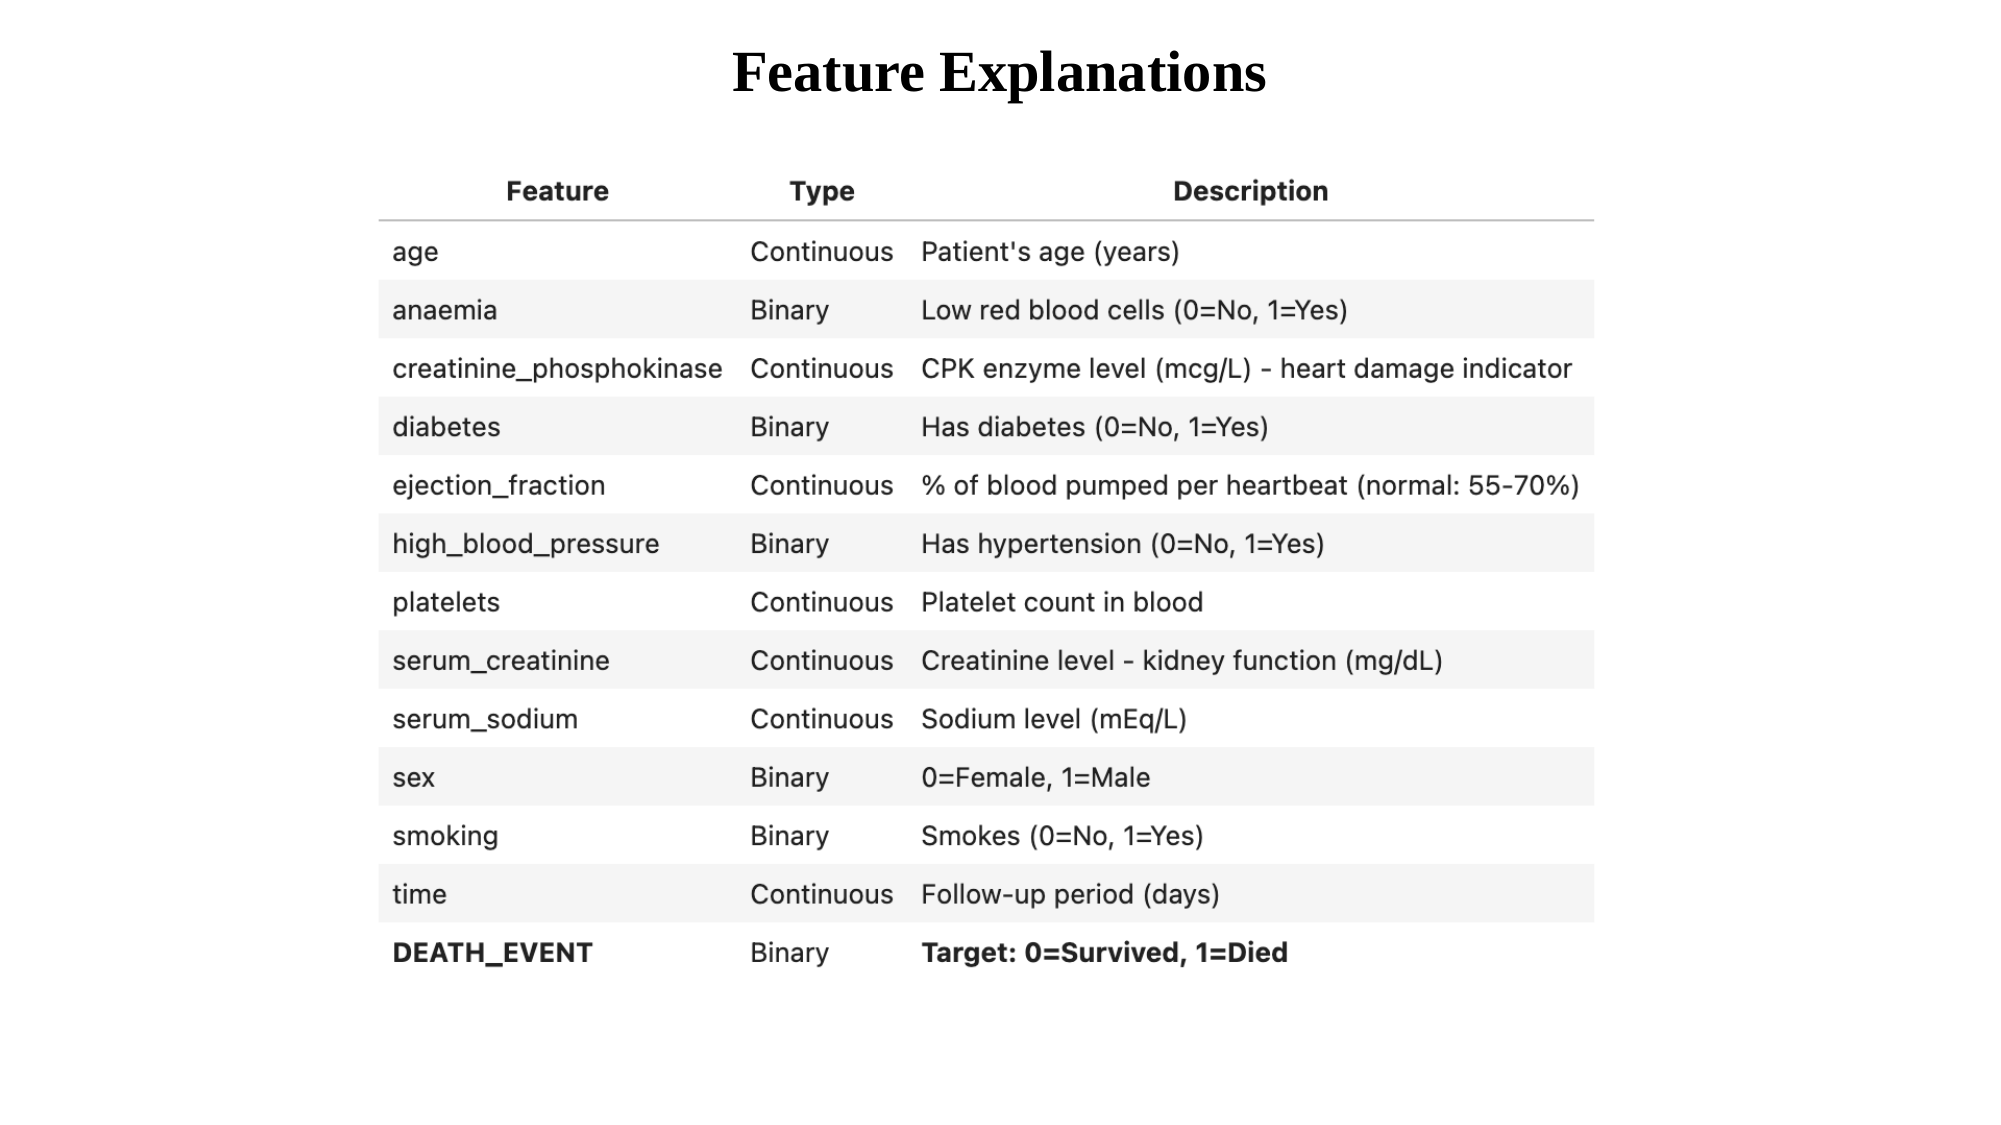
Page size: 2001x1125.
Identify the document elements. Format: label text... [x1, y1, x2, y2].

picture [362, 139, 1638, 986]
text_box Feature Explanations [0, 25, 2000, 111]
